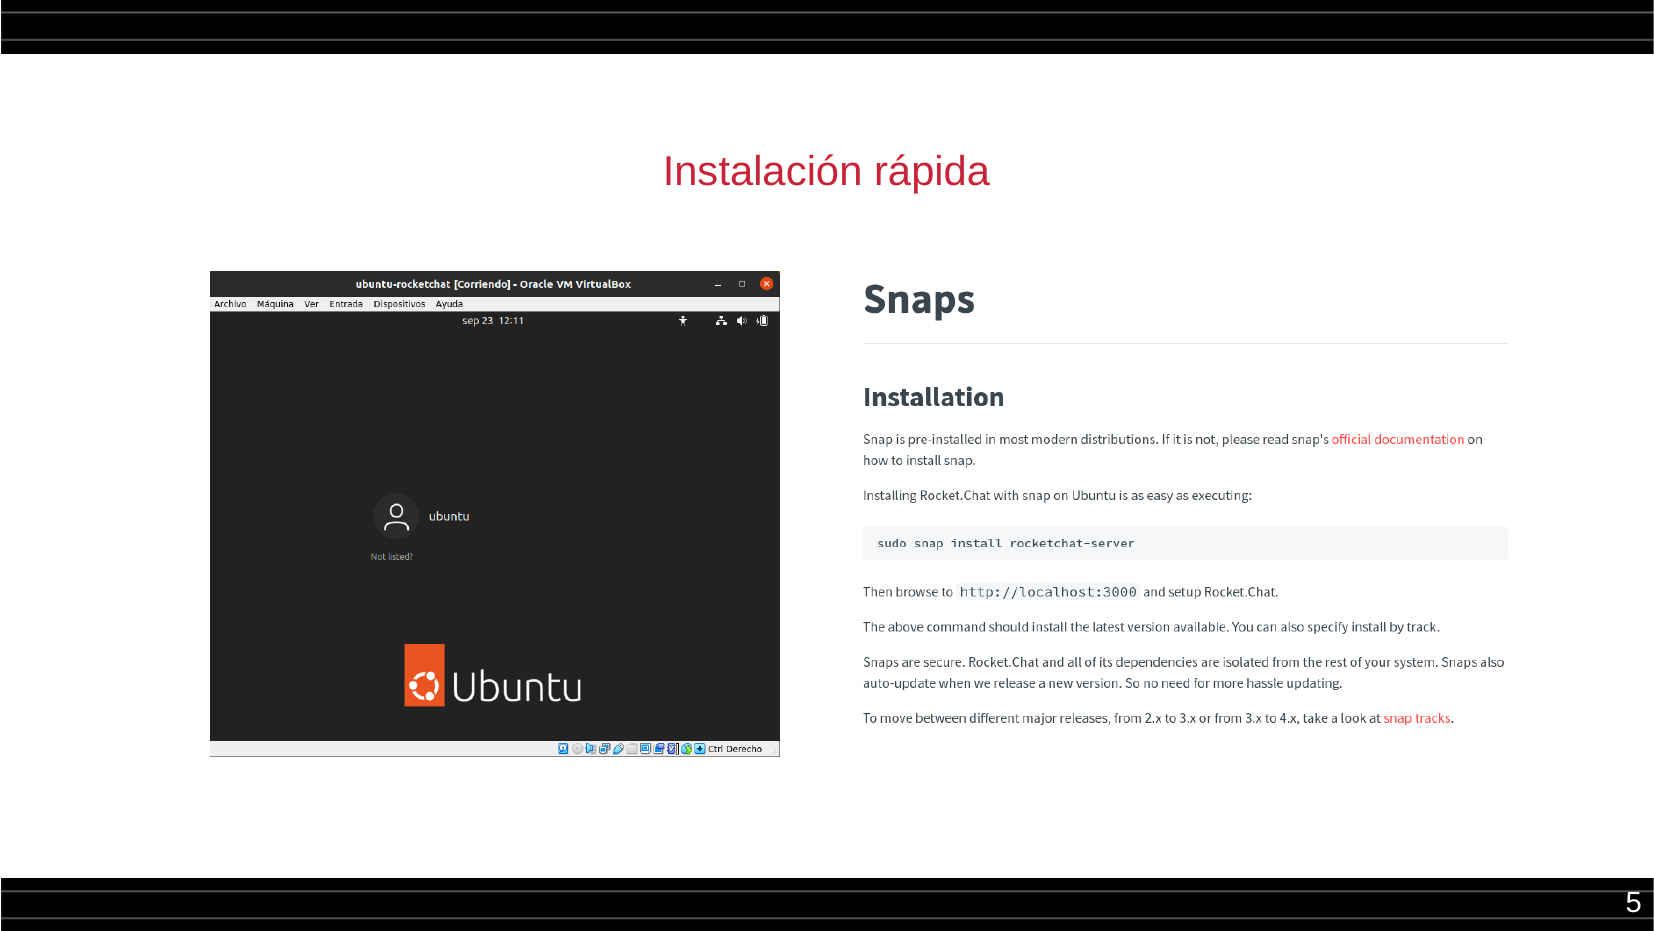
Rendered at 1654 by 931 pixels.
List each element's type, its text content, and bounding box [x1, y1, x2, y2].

picture [1, 878, 1654, 931]
title Instalación rápida [82, 92, 1571, 249]
picture [844, 271, 1548, 745]
picture [210, 271, 780, 758]
picture [1, 0, 1654, 54]
